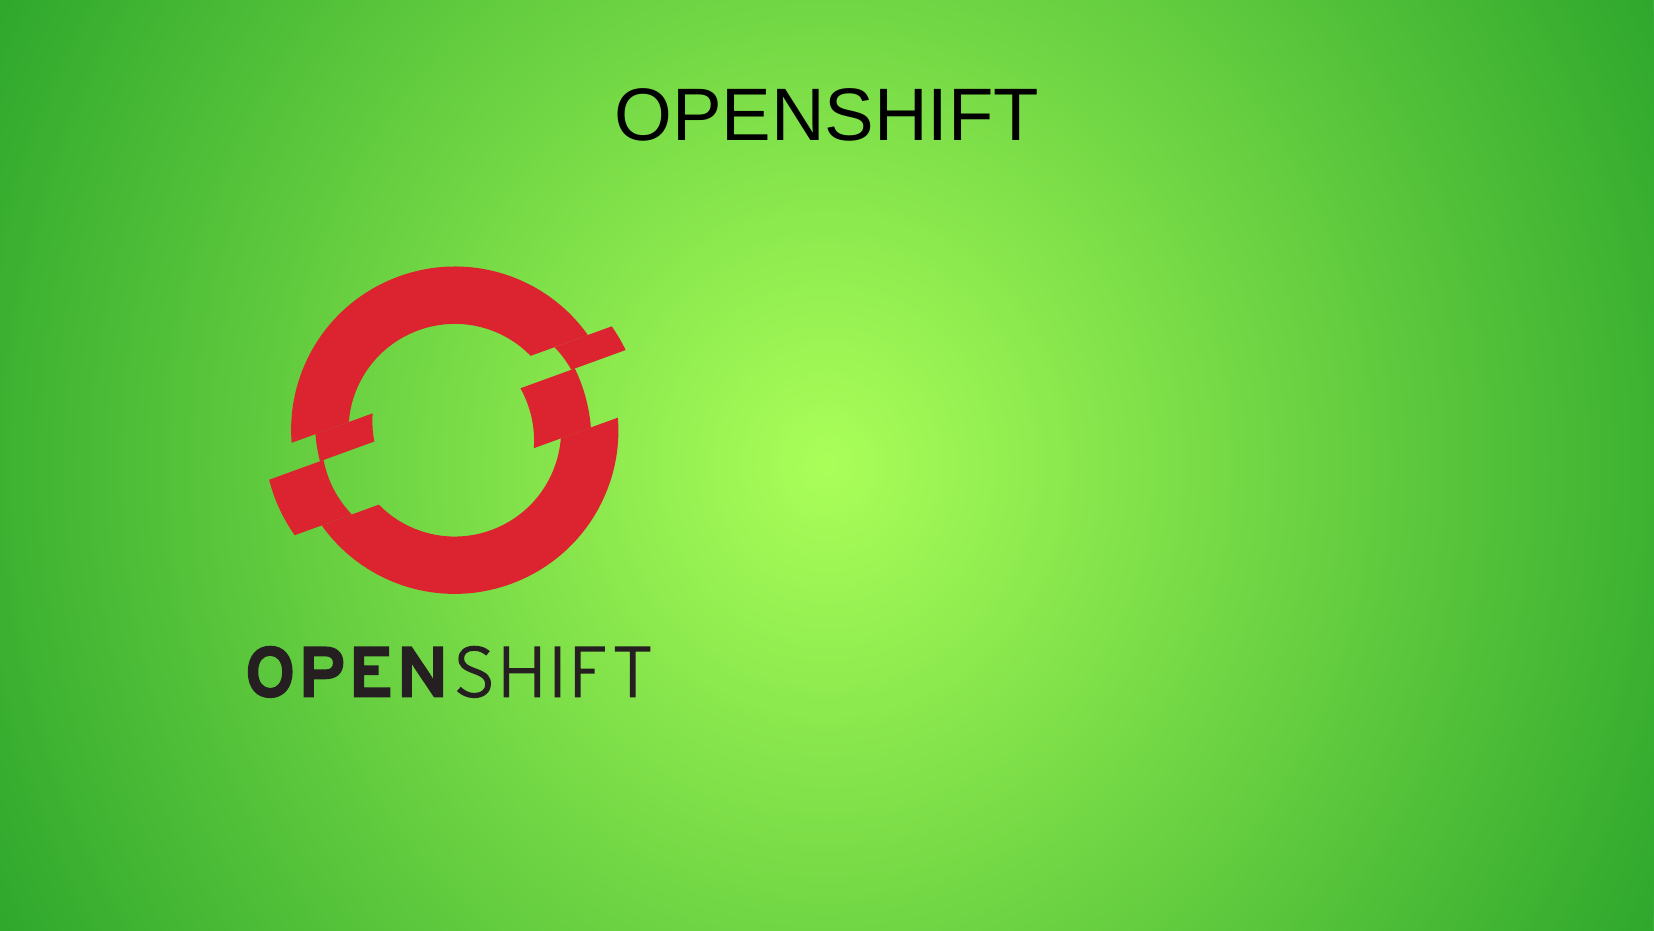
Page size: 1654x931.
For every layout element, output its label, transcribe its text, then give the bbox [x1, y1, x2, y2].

title OPENSHIFT [82, 37, 1571, 193]
picture [175, 217, 716, 758]
